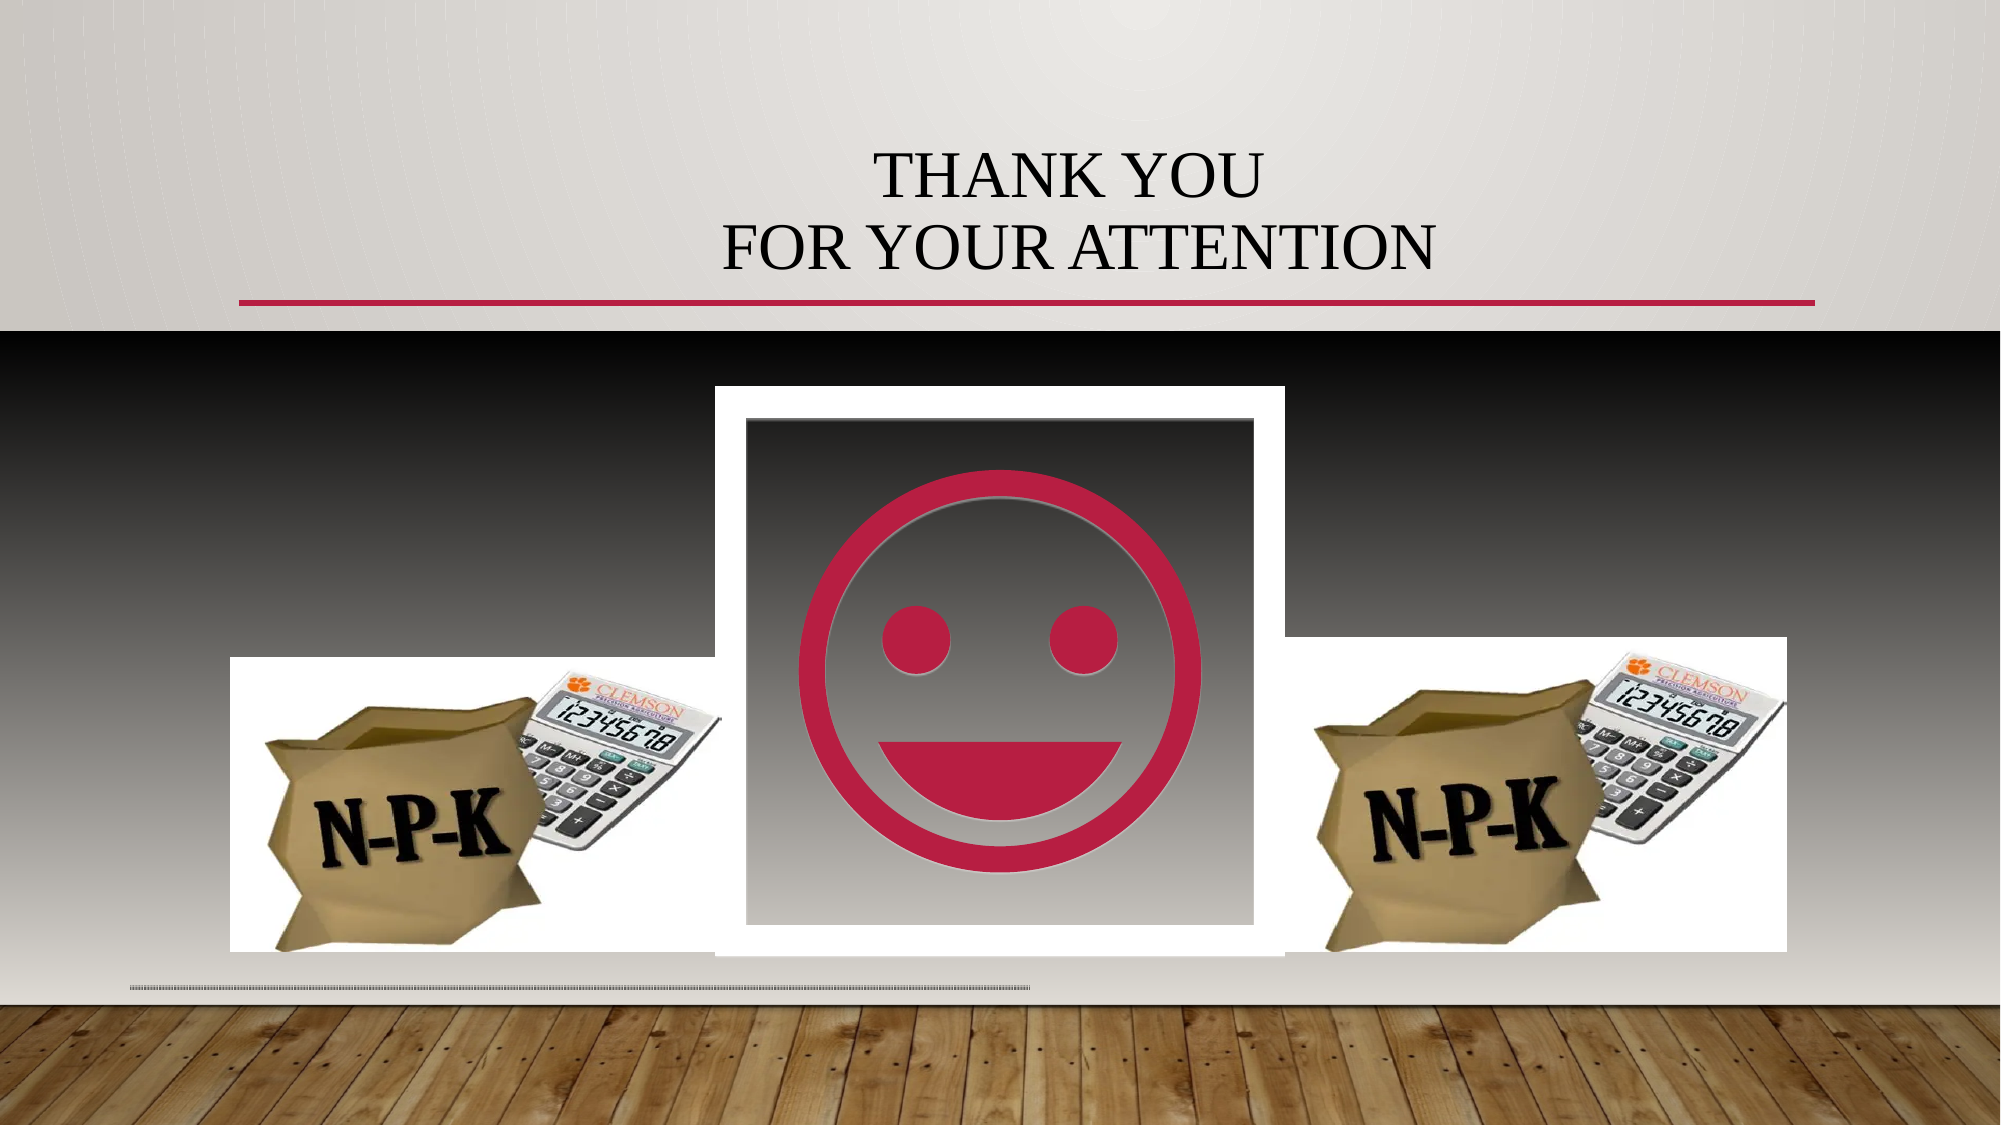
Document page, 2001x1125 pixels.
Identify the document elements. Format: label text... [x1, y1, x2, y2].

picture [230, 657, 722, 952]
picture [746, 417, 1254, 925]
list iiiiiiiiiiiiiiiiiiiiiiiiiiiiiiiiiiiiiiiiiiiiiiiiiiiiiiiiiiiiiiiiiiiiiiiiiiiiiiiiiiiiiiiiiiiiiiiiiiiiiiiiiiiiiiiiiiiiiiiiiiiiiiiiiiiiiiiiiiiiiiiiiiiiiiiiiiiiiiiiiiiiiiiiiiiiiiiiiiiiiiiiiiiiiiiiiiiiiiiiiiiiiiiiiiiiiiiiiiiiiiiiiiiiiiiiiiiiiiiiiiiiiiiiiiiiiiiiiiiiiiiiiiiiiiiiiiiiiiiiiiiiiiiiiiiiiiiiiiiiiiiiiiiiiiiiiiiiiiiiiiiiiiiiiiiiiiiiiiiiiiiiiiiiiiiiiiiiiiiiiiiiiiiiiiiiiiiiiiiiiiiiiiiiiiiiiiiiiiiiiiiiiiiiiiiiiiiiiiiiiiiiiiiiiiiiiiiiiiiiiiiiiiiiiiiiiiiiiiiiiiiiiiiiiiiiiiiiiiiiiiiiiiiiiiiiiiiiiiiiiiiiiiiiiiiiiiiiiiiiiiiiiiiiiiiiiiiiiiiiiiiiiiiiiiiiiiiiiiiiiiiiiiiiiiiiiiiiiiiiiiiiiiiiiiiiiiiiiiii [114, 978, 1869, 1001]
picture [1278, 637, 1787, 952]
title Thank you for your attention [238, 131, 1814, 305]
